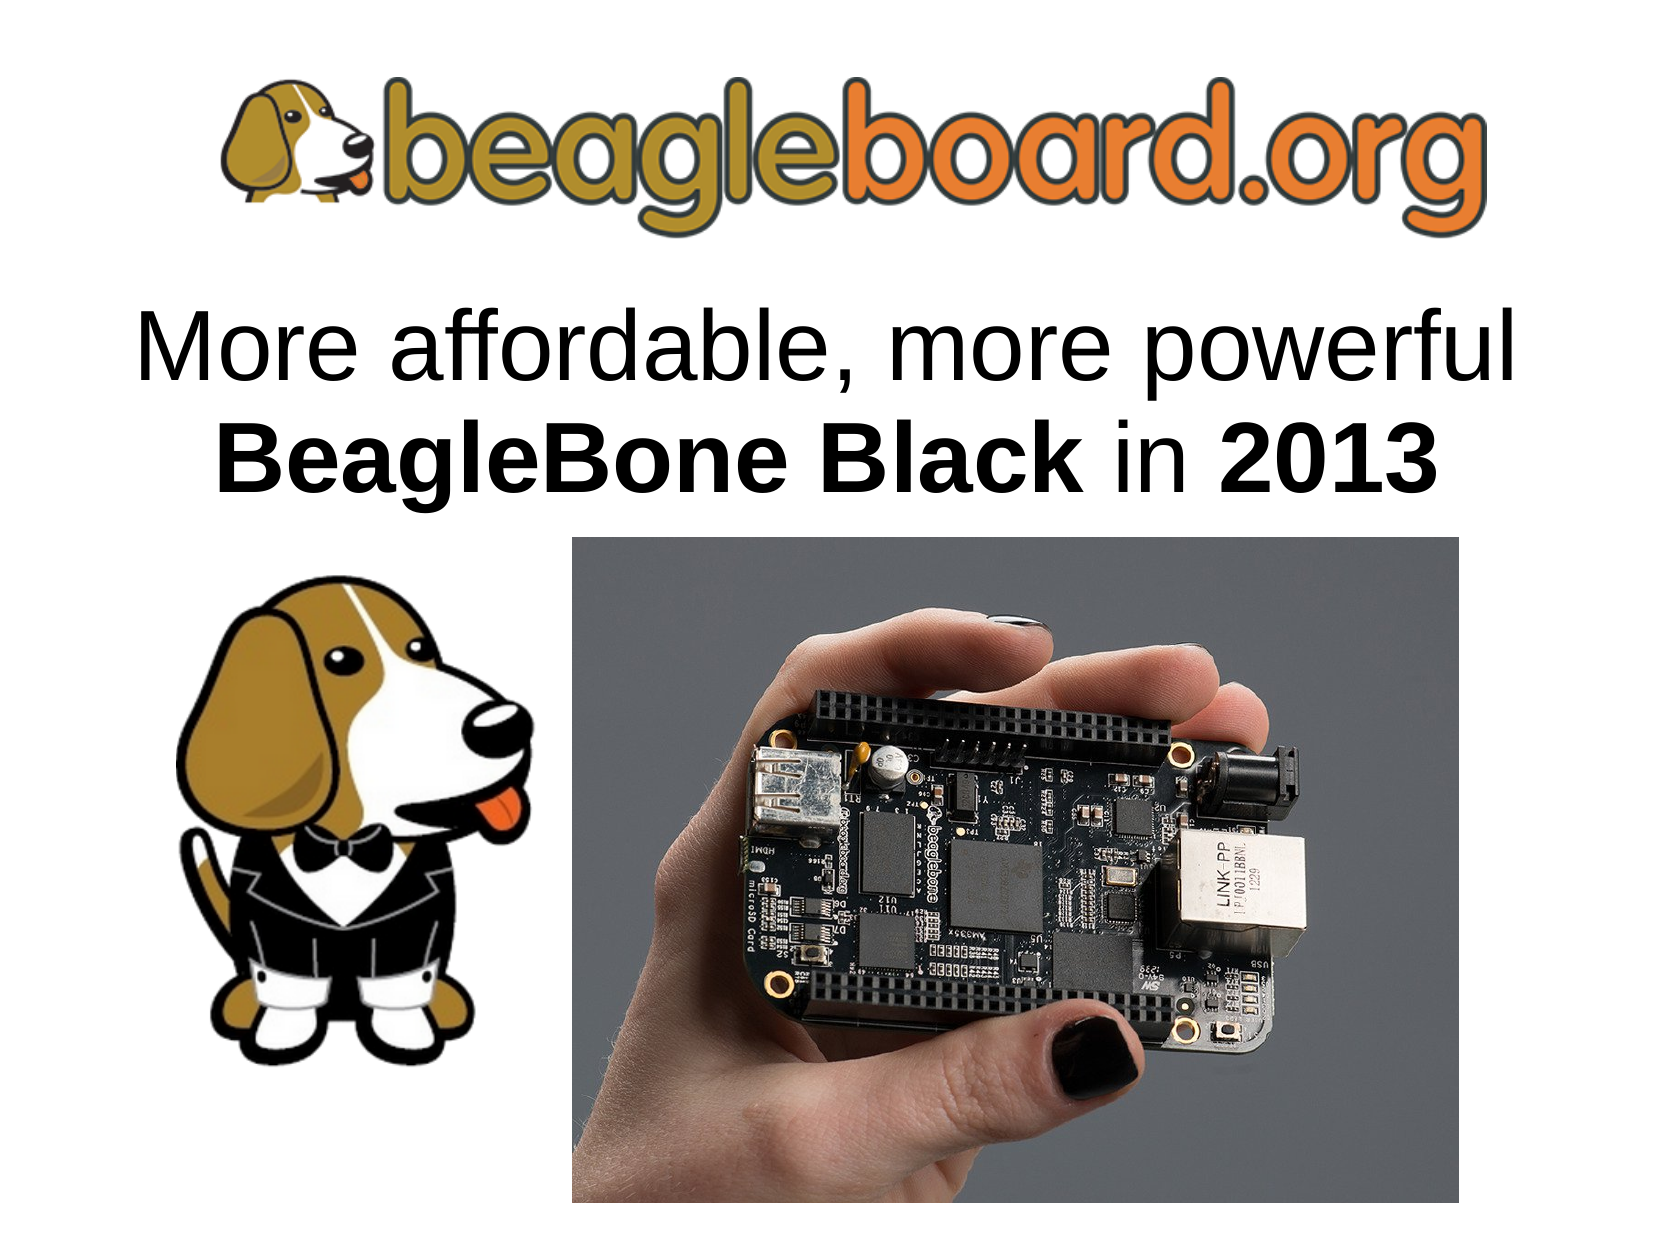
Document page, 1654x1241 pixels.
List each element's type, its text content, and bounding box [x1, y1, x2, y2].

list More affordable, more powerful BeagleBone Black in 2013 [82, 290, 1571, 1010]
picture [572, 537, 1459, 1203]
picture [216, 77, 1487, 242]
picture [176, 575, 540, 1075]
